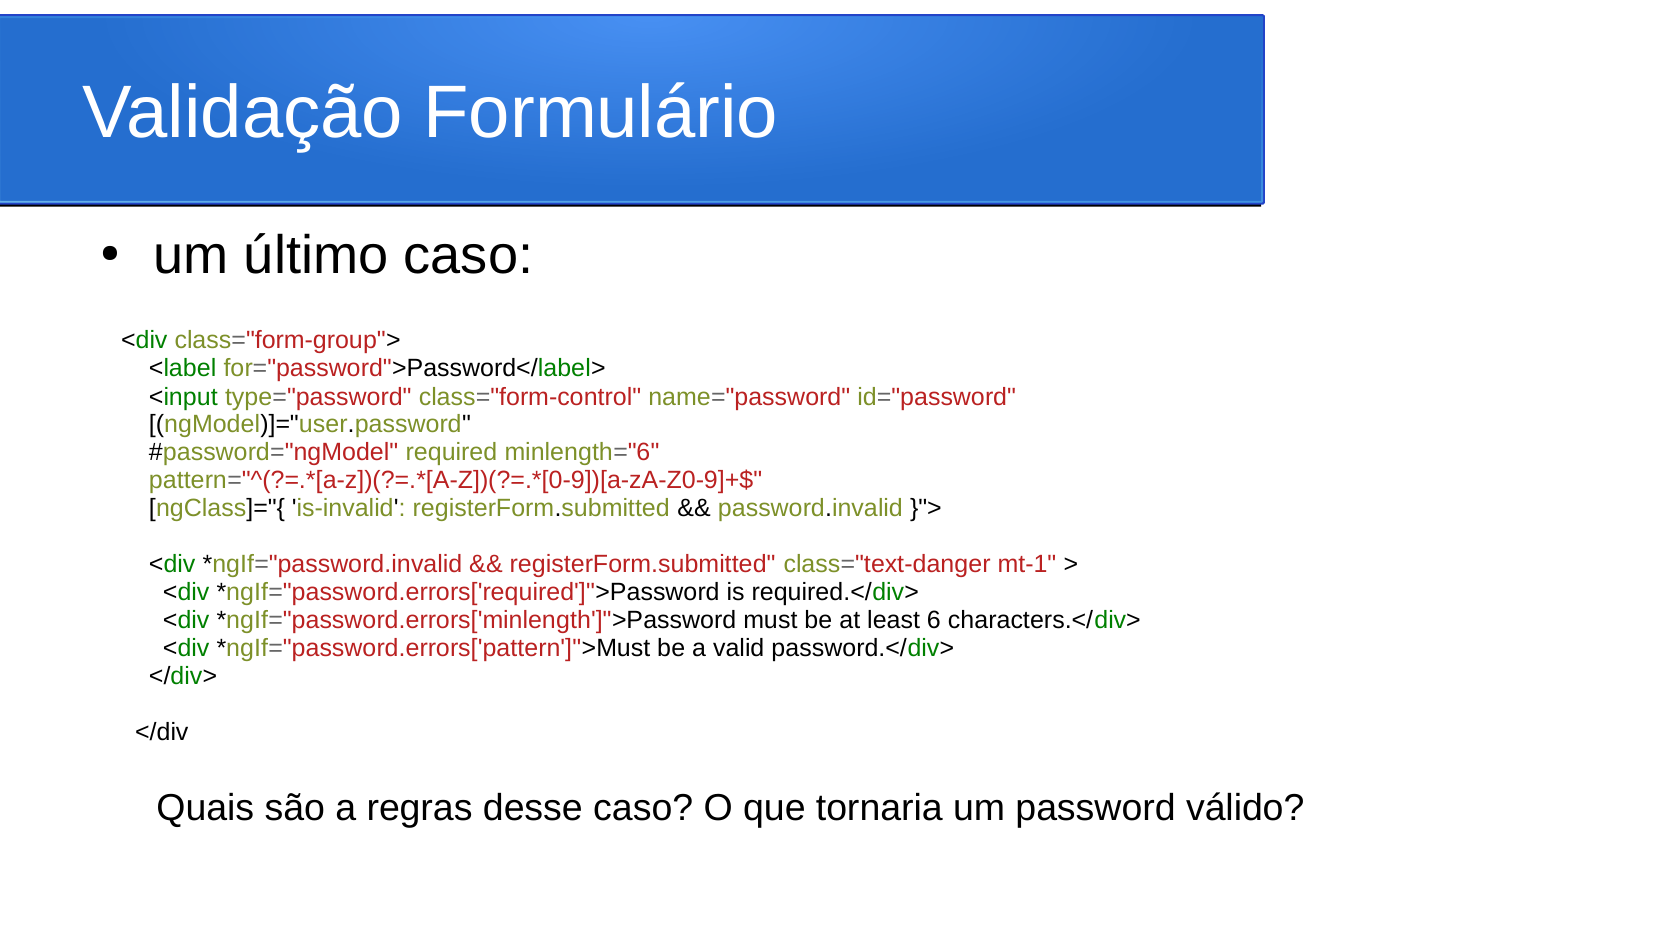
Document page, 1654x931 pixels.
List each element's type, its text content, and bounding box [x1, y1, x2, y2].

list um último caso: [82, 224, 1571, 764]
title Validação Formulário [82, 35, 1235, 189]
text_box Quais são a regras desse caso? O que tornaria um password válido? [141, 779, 1320, 874]
text_box <div class="form-group"> <label for="password">Password</label> <input type="password" class="form-control" name="password" id="password" [(ngModel)]="user.password" #password="ngModel" required minlength="6" pattern="^(?=.*[a-z])(?=.*[A-Z])(?=.*[0-9])[a-zA-Z0-9]+$" [ngClass]="{ 'is-invalid': registerForm.submitted && password.invalid }"> <div *ngIf="password.invalid && registerForm.submitted" class="text-danger mt-1" > <div *ngIf="password.errors['required']">Password is required.</div> <div *ngIf="password.errors['minlength']">Password must be at least 6 characters.</div> <div *ngIf="password.errors['pattern']">Must be a valid password.</div> </div> </div [106, 318, 1453, 754]
